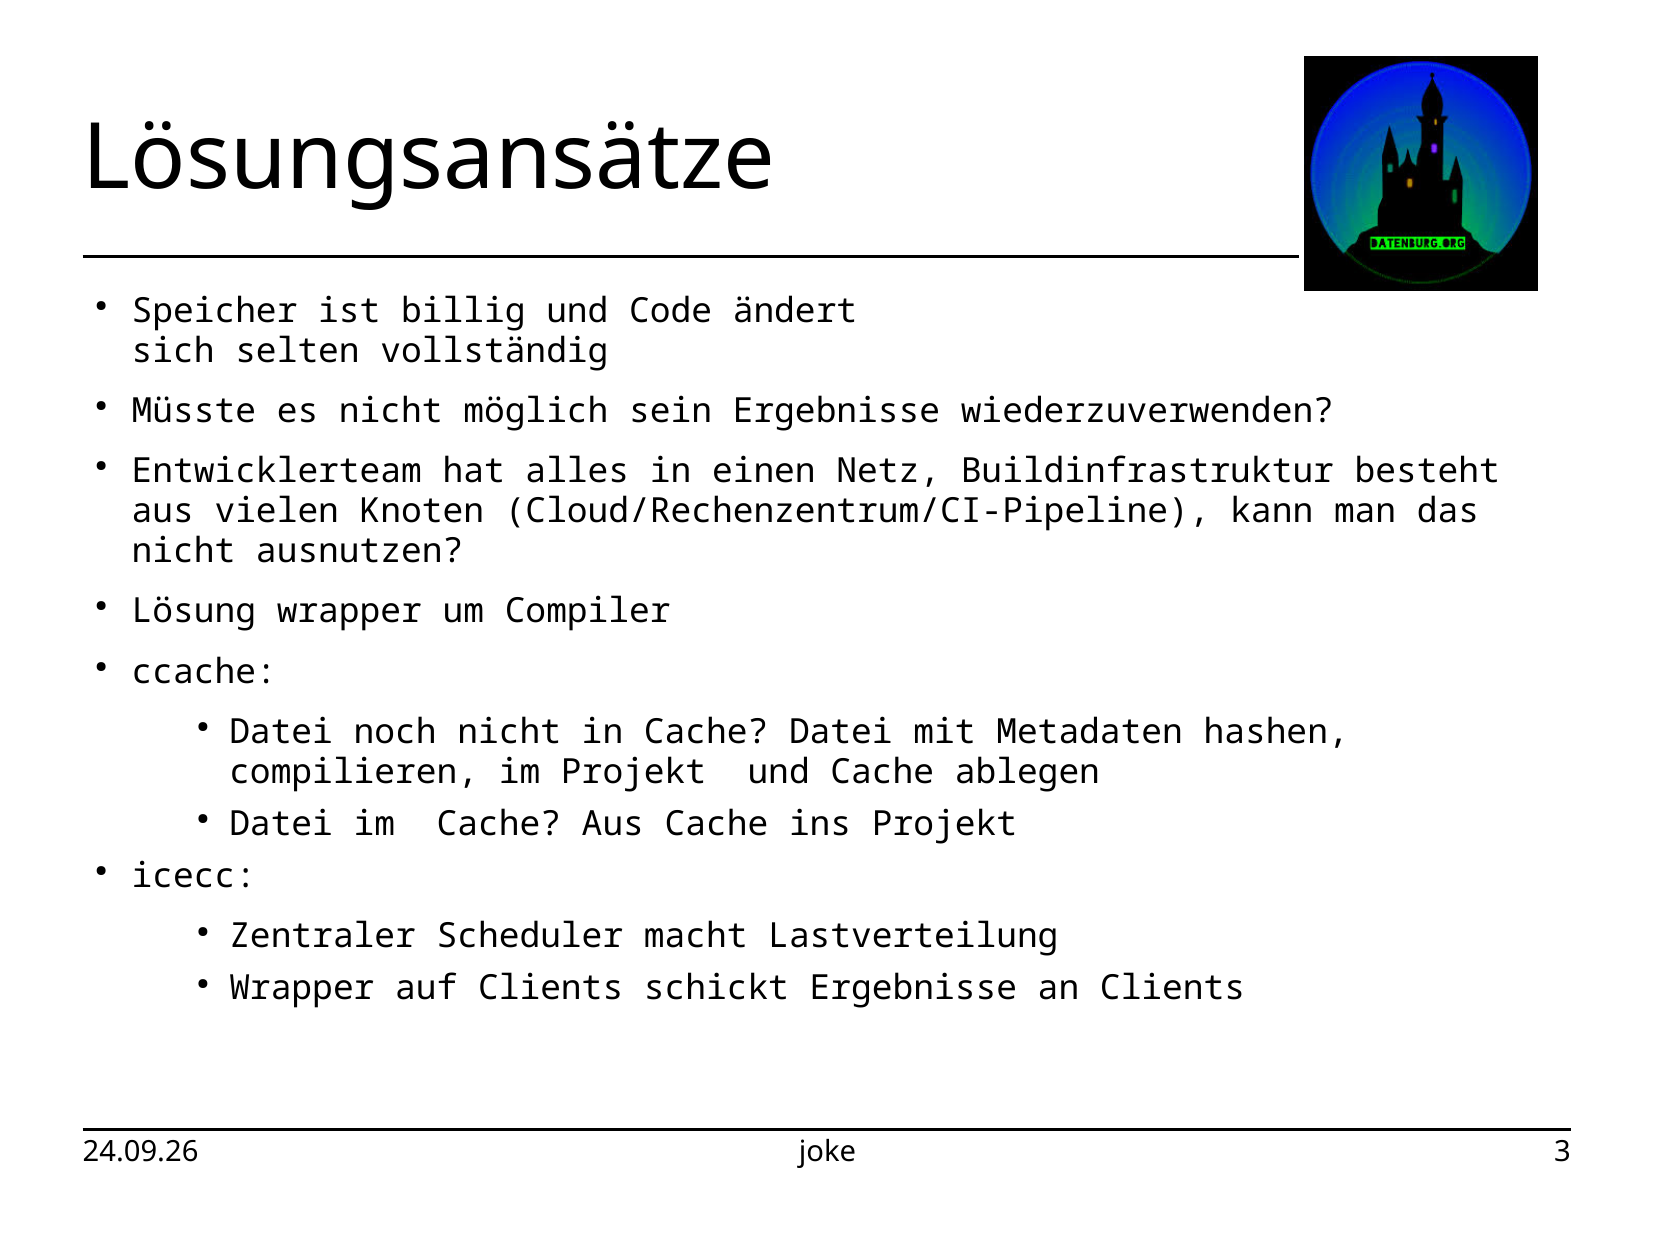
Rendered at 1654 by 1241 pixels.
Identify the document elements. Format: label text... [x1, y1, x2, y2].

title Lösungsansätze [82, 49, 1300, 257]
picture [1304, 56, 1538, 290]
list Speicher ist billig und Code ändert sich selten vollständig Müsste es nicht möglich sein Ergebnisse wiederzuverwenden? Entwicklerteam hat alles in einen Netz, Buildinfrastruktur besteht aus vielen Knoten (Cloud/Rechenzentrum/CI-Pipeline), kann man das nicht ausnutzen? Lösung wrapper um Compiler ccache: Datei noch nicht in Cache? Datei mit Metadaten hashen, compilieren, im Projekt und Cache ablegen Datei im Cache? Aus Cache ins Projekt icecc: Zentraler Scheduler macht Lastverteilung Wrapper auf Clients schickt Ergebnisse an Clients [82, 290, 1538, 1010]
